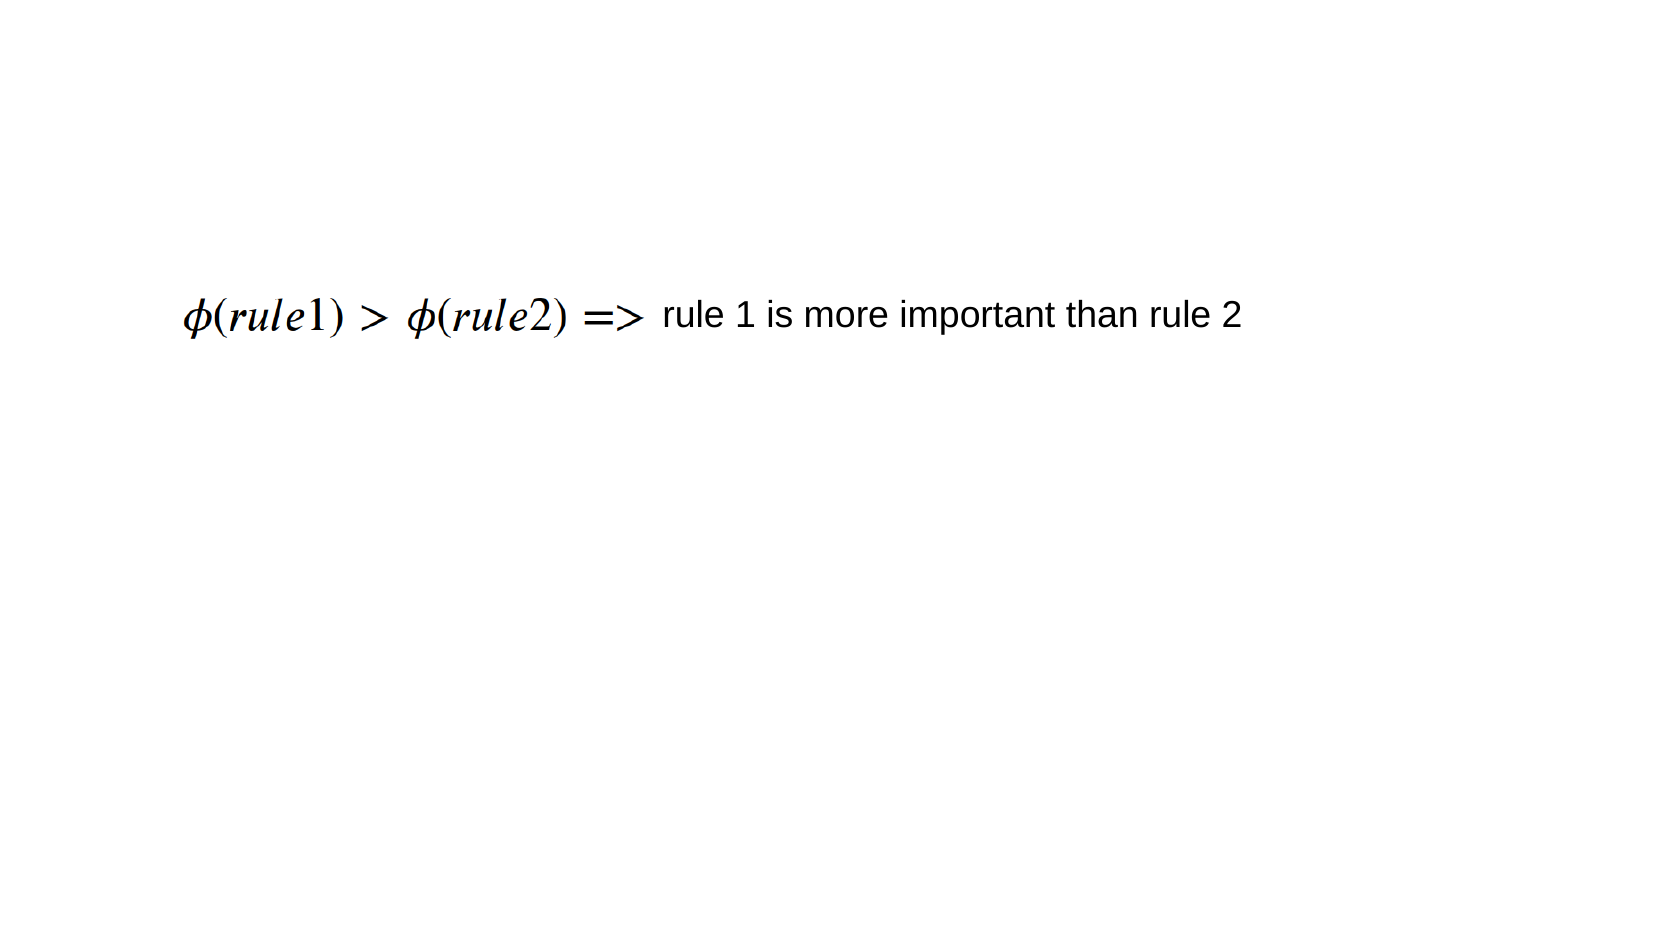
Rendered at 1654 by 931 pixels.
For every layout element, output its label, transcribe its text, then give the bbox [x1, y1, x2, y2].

picture [165, 271, 664, 355]
text_box rule 1 is more important than rule 2 [647, 285, 1258, 343]
